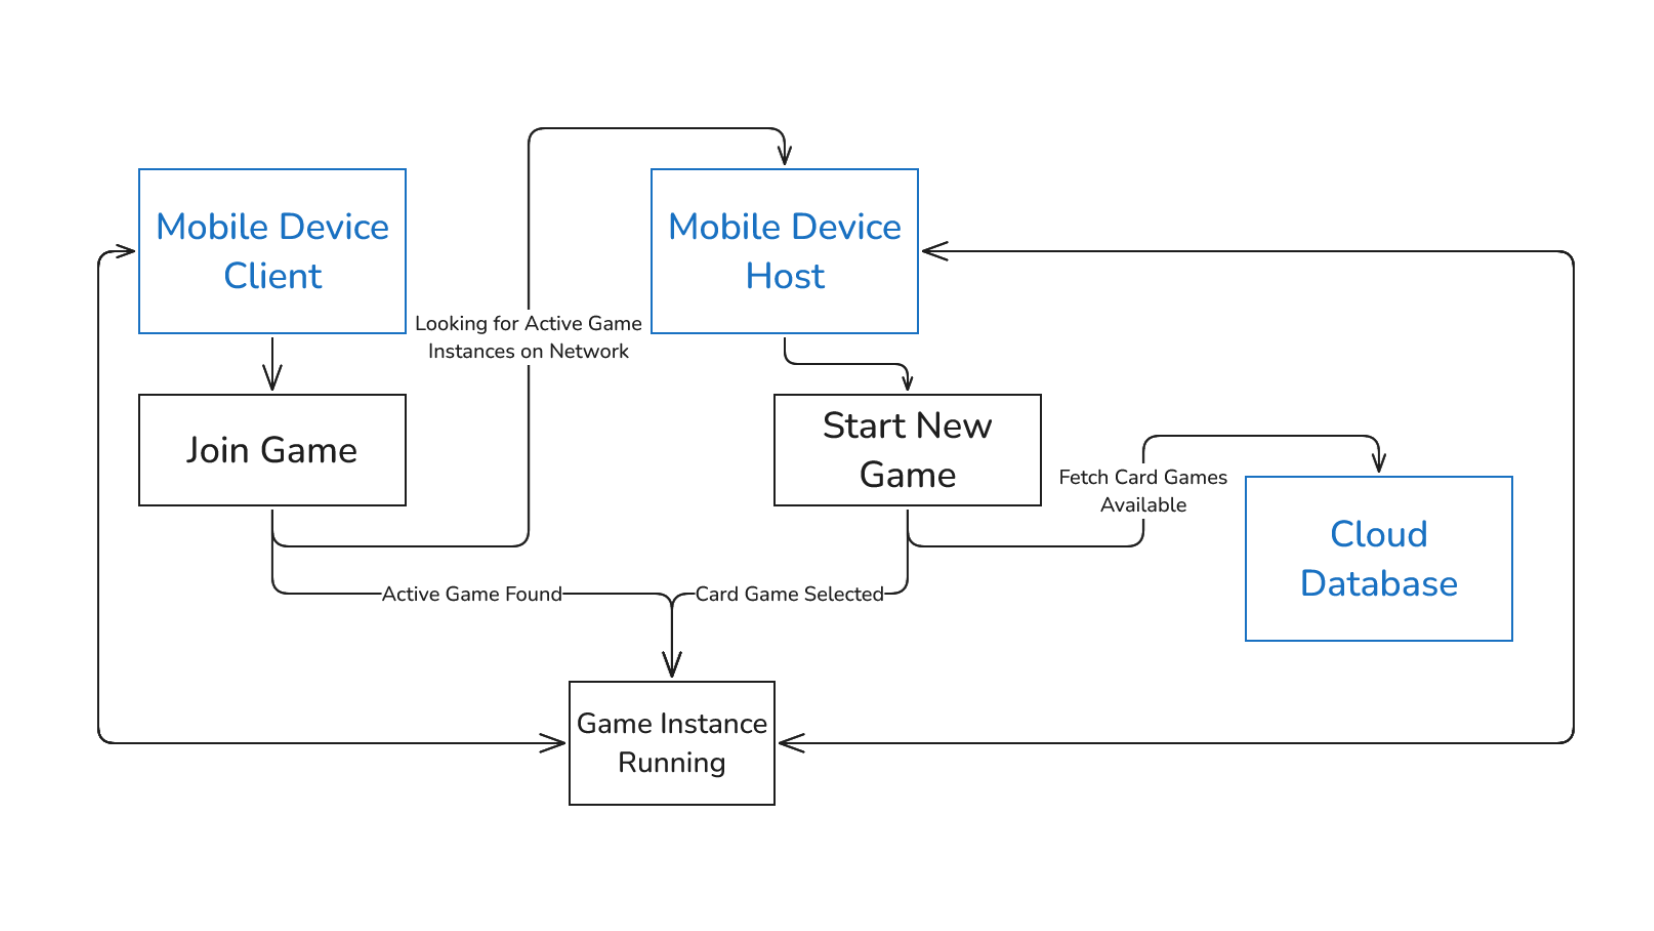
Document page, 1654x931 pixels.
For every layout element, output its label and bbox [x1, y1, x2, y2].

picture [88, 118, 1584, 815]
